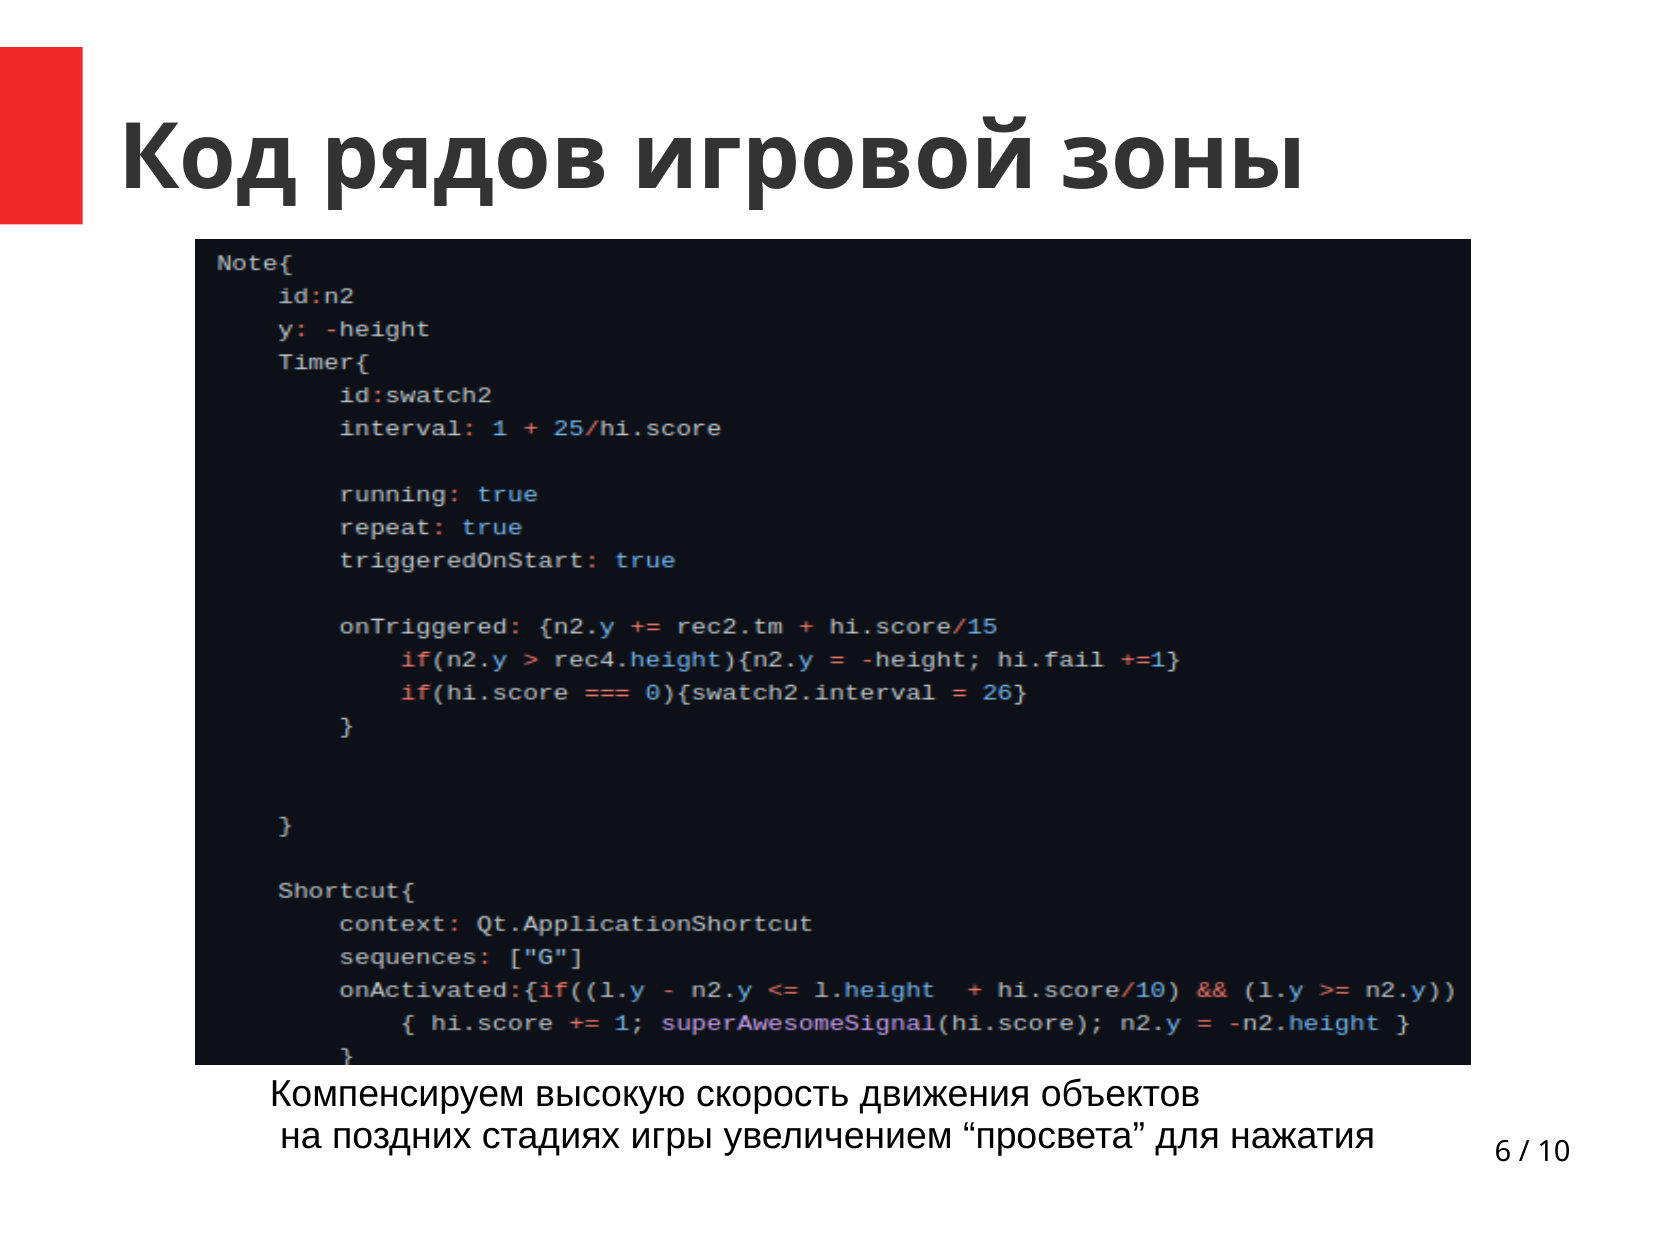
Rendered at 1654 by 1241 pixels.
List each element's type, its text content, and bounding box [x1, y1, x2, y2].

text_box Компенсируем высокую скорость движения объектов на поздних стадиях игры увеличением “просвета” для нажатия [255, 1065, 1391, 1164]
title Код рядов игровой зоны [118, 49, 1571, 257]
picture [195, 239, 1471, 1066]
